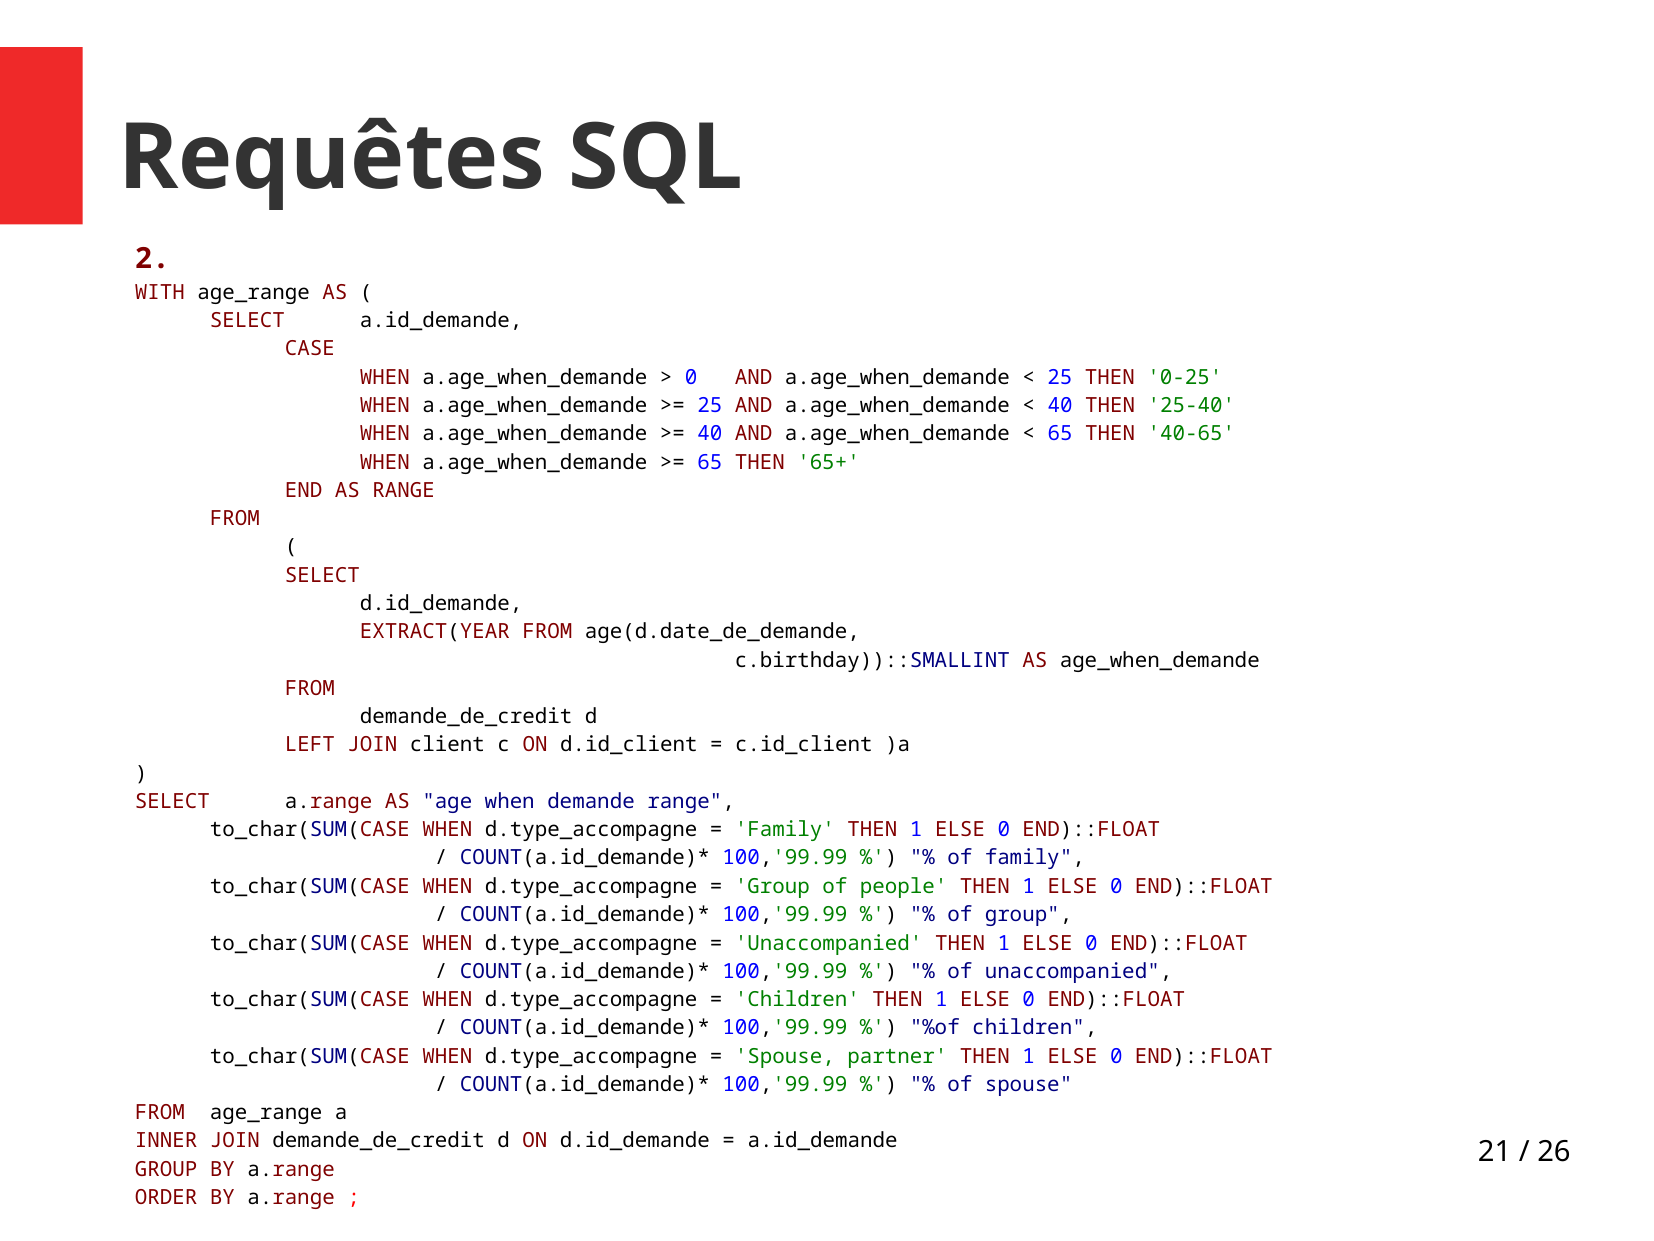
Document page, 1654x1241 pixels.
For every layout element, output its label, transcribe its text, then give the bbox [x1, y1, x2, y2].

text_box 2. WITH age_range AS ( SELECT a.id_demande, CASE WHEN a.age_when_demande > 0 AND a.age_when_demande < 25 THEN '0-25' WHEN a.age_when_demande >= 25 AND a.age_when_demande < 40 THEN '25-40' WHEN a.age_when_demande >= 40 AND a.age_when_demande < 65 THEN '40-65' WHEN a.age_when_demande >= 65 THEN '65+' END AS RANGE FROM ( SELECT d.id_demande, EXTRACT(YEAR FROM age(d.date_de_demande, c.birthday))::SMALLINT AS age_when_demande FROM demande_de_credit d LEFT JOIN client c ON d.id_client = c.id_client )a ) SELECT a.range AS "age when demande range", to_char(SUM(CASE WHEN d.type_accompagne = 'Family' THEN 1 ELSE 0 END)::FLOAT / COUNT(a.id_demande)* 100,'99.99 %') "% of family", to_char(SUM(CASE WHEN d.type_accompagne = 'Group of people' THEN 1 ELSE 0 END)::FLOAT / COUNT(a.id_demande)* 100,'99.99 %') "% of group", to_char(SUM(CASE WHEN d.type_accompagne = 'Unaccompanied' THEN 1 ELSE 0 END)::FLOAT / COUNT(a.id_demande)* 100,'99.99 %') "% of unaccompanied", to_char(SUM(CASE WHEN d.type_accompagne = 'Children' THEN 1 ELSE 0 END)::FLOAT / COUNT(a.id_demande)* 100,'99.99 %') "%of children", to_char(SUM(CASE WHEN d.type_accompagne = 'Spouse, partner' THEN 1 ELSE 0 END)::FLOAT / COUNT(a.id_demande)* 100,'99.99 %') "% of spouse" FROM age_range a INNER JOIN demande_de_credit d ON d.id_demande = a.id_demande GROUP BY a.range ORDER BY a.range ; [120, 229, 1300, 1081]
title Requêtes SQL [118, 49, 1571, 257]
